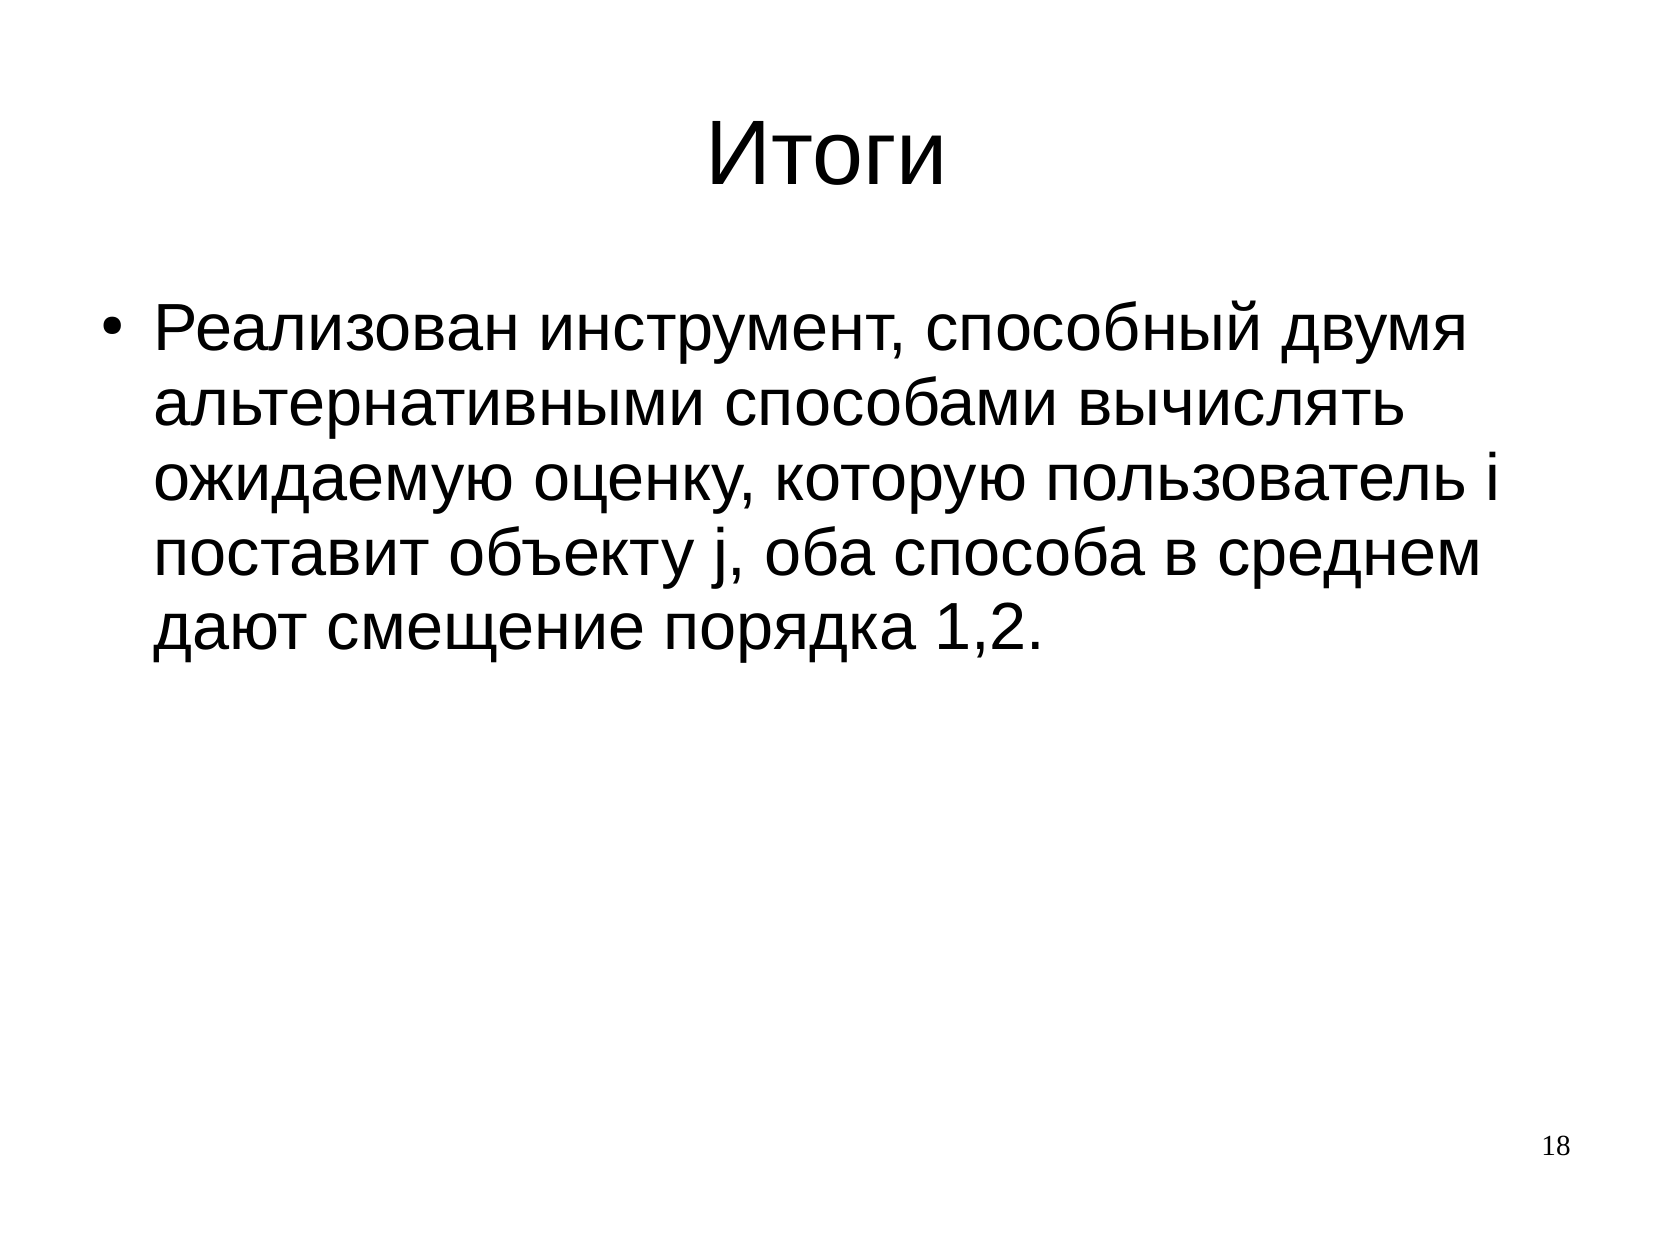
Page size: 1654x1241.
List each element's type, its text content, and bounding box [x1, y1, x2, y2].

title Итоги [82, 49, 1571, 257]
list Реализован инструмент, способный двумя альтернативными способами вычислять ожидаемую оценку, которую пользователь i поставит объекту j, оба способа в среднем дают смещение порядка 1,2. [82, 290, 1571, 1010]
